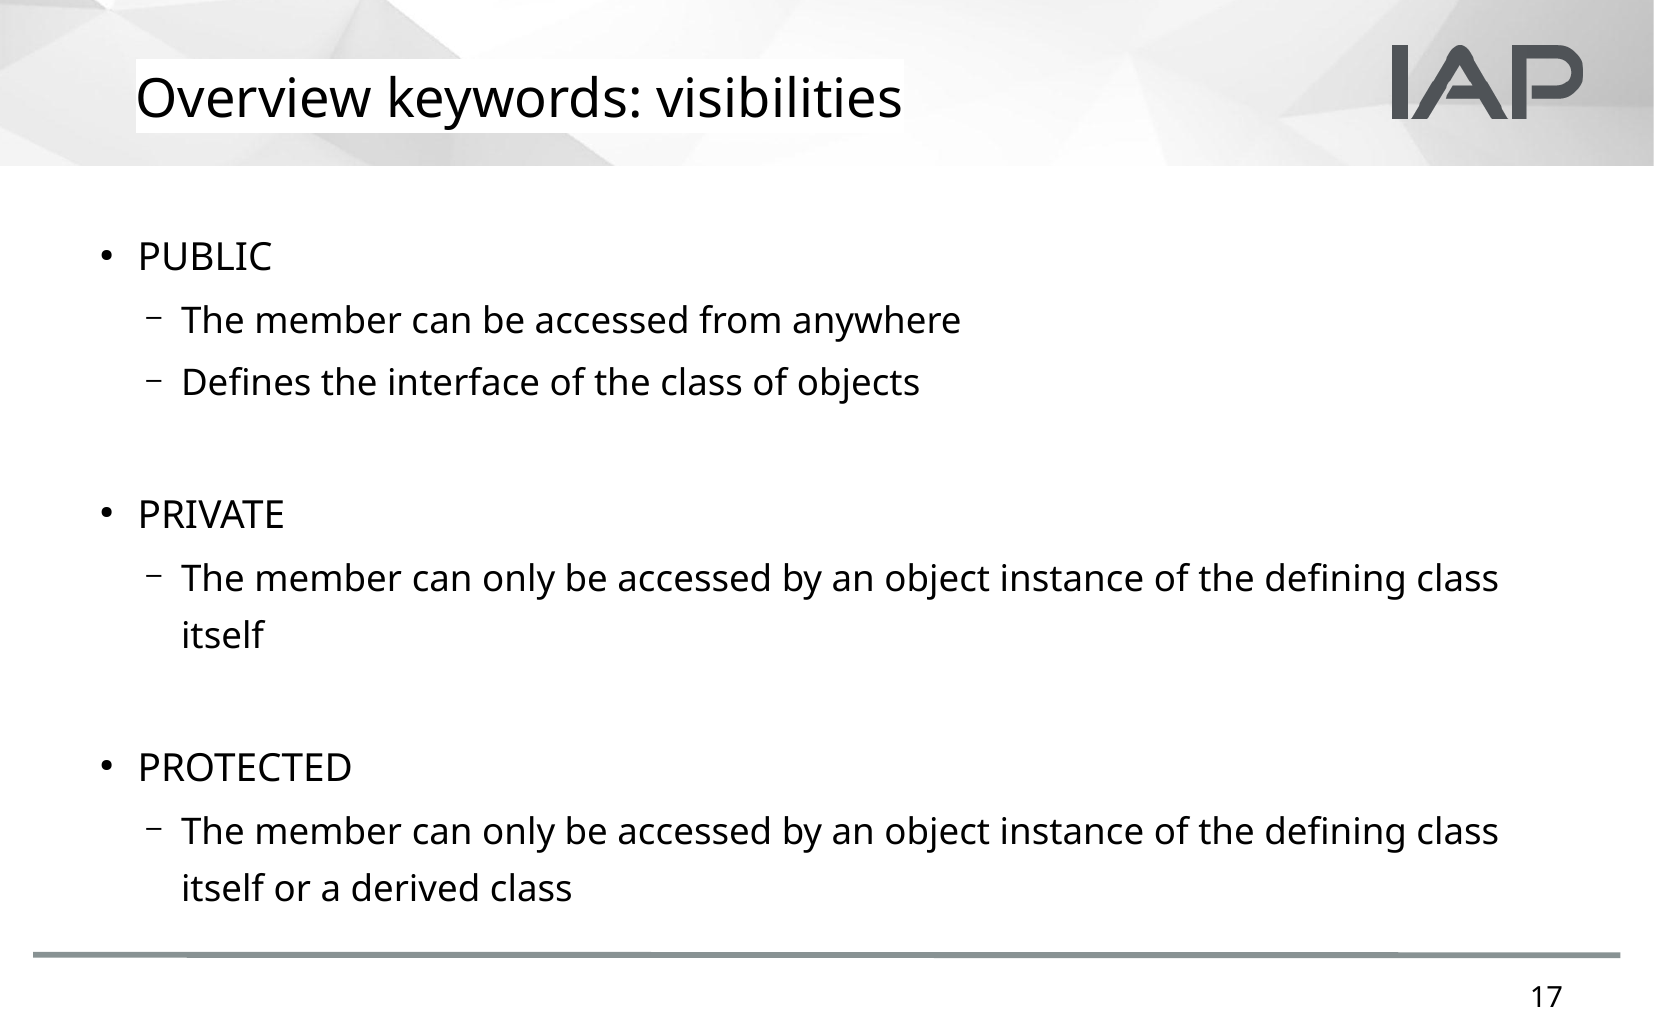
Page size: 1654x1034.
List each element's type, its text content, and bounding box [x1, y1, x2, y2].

title Overview keywords: visibilities [135, 41, 1264, 152]
list PUBLIC The member can be accessed from anywhere Defines the interface of the class of objects PRIVATE The member can only be accessed by an object instance of the defining class itself PROTECTED The member can only be accessed by an object instance of the defining class itself or a derived class [82, 221, 1571, 916]
picture [0, 0, 1654, 166]
